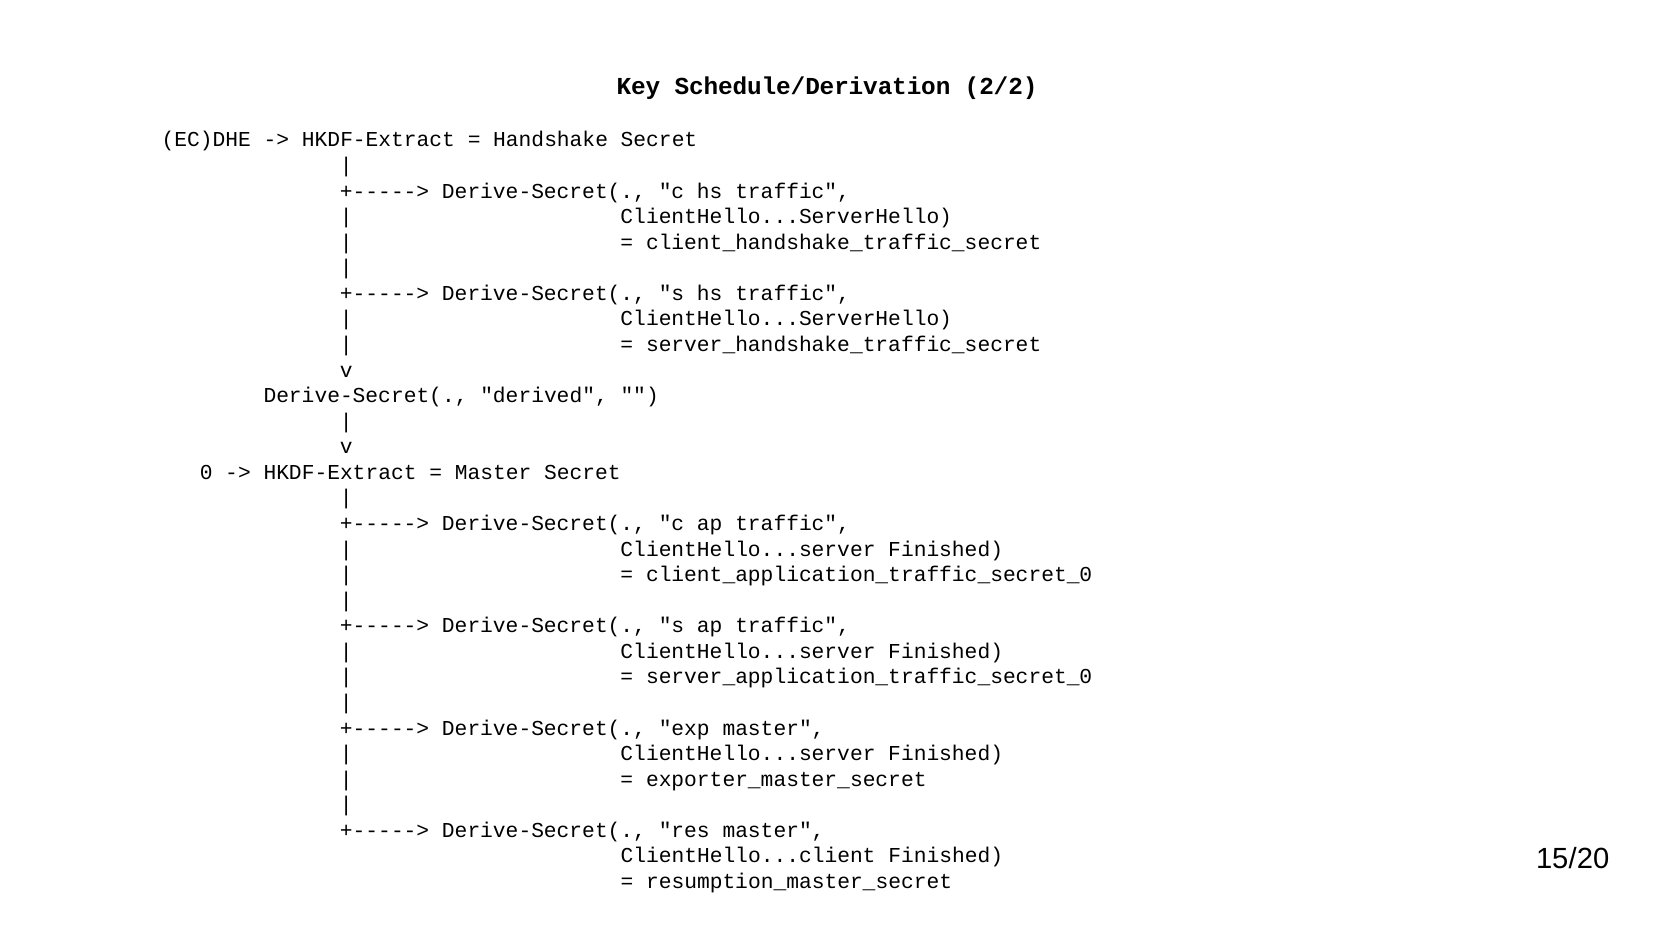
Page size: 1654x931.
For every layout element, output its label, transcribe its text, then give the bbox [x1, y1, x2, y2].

list Key Schedule/Derivation (2/2) (EC)DHE -> HKDF-Extract = Handshake Secret | +-----> Derive-Secret(., "c hs traffic", | ClientHello...ServerHello) | = client_handshake_traffic_secret | +-----> Derive-Secret(., "s hs traffic", | ClientHello...ServerHello) | = server_handshake_traffic_secret v Derive-Secret(., "derived", "") | v 0 -> HKDF-Extract = Master Secret | +-----> Derive-Secret(., "c ap traffic", | ClientHello...server Finished) | = client_application_traffic_secret_0 | +-----> Derive-Secret(., "s ap traffic", | ClientHello...server Finished) | = server_application_traffic_secret_0 | +-----> Derive-Secret(., "exp master", | ClientHello...server Finished) | = exporter_master_secret | +-----> Derive-Secret(., "res master", ClientHello...client Finished) = resumption_master_secret [82, 17, 1571, 904]
